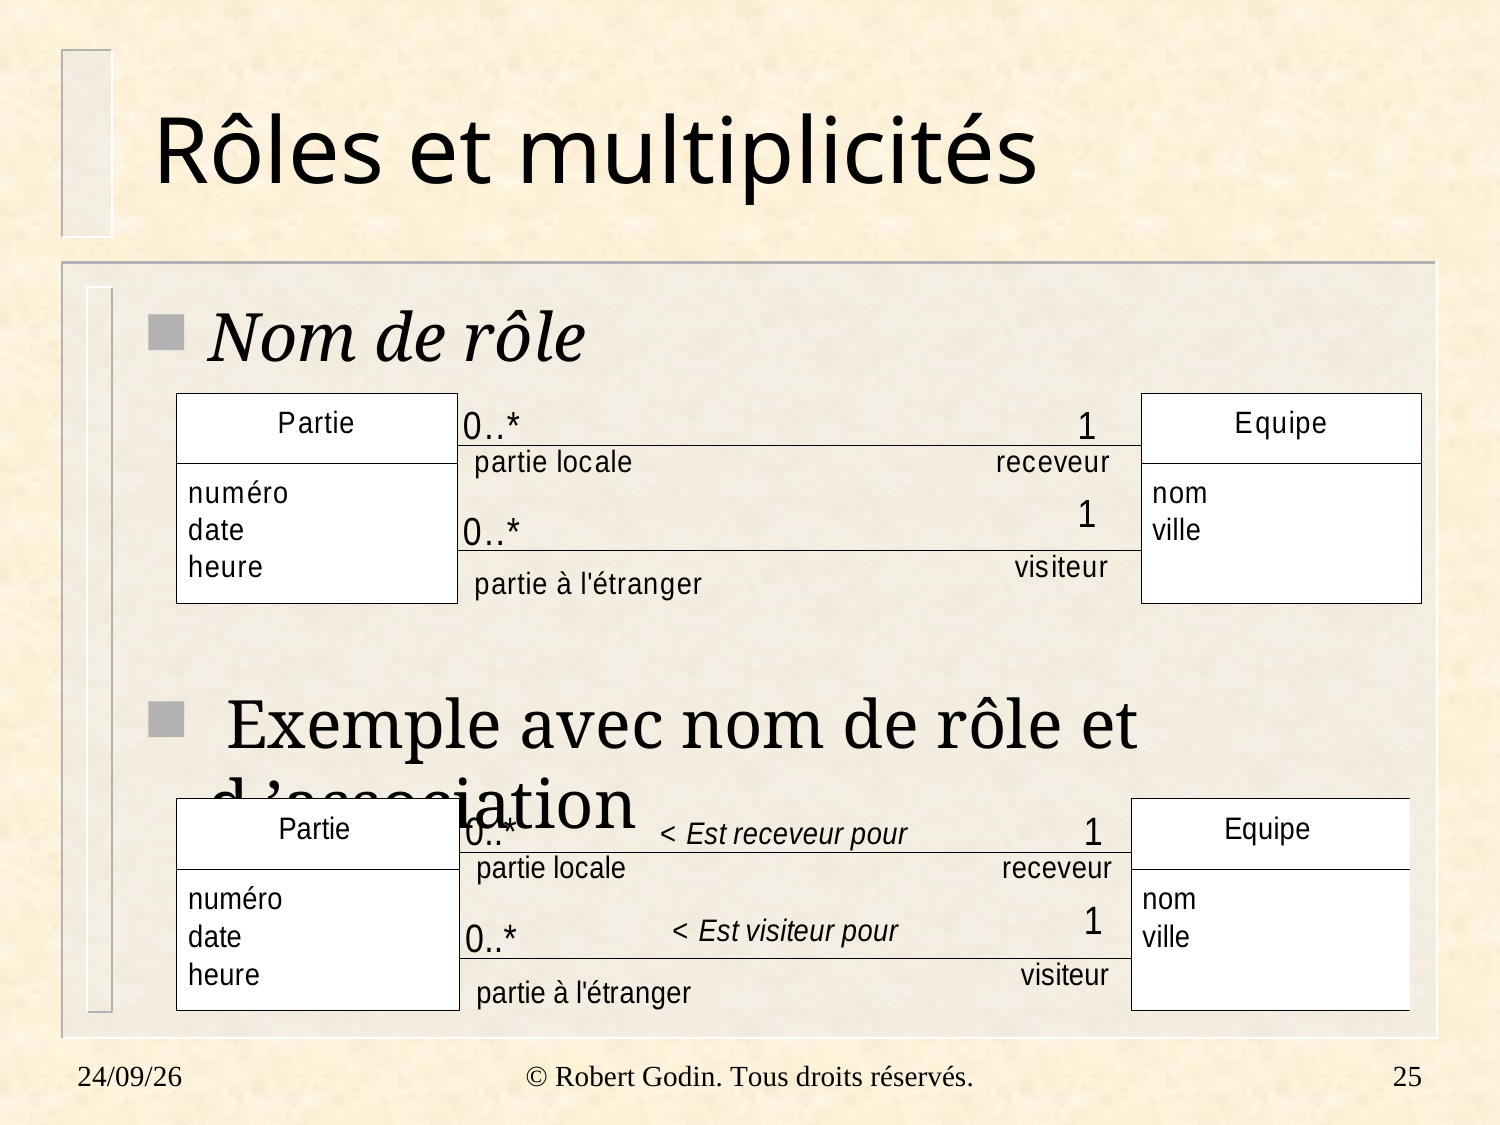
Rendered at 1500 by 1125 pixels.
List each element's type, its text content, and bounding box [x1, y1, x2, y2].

text_box 31/05/21 [62, 1037, 376, 1113]
picture [0, 0, 1500, 1125]
chart [174, 387, 1426, 627]
chart [174, 787, 1413, 1038]
title Rôles et multiplicités [137, 56, 1413, 238]
list Nom de rôle Exemple avec nom de rôle et d ’association [137, 287, 1413, 963]
text_box <number> [1125, 1037, 1438, 1113]
text_box © Robert Godin. Tous droits réservés. [512, 1038, 988, 1113]
